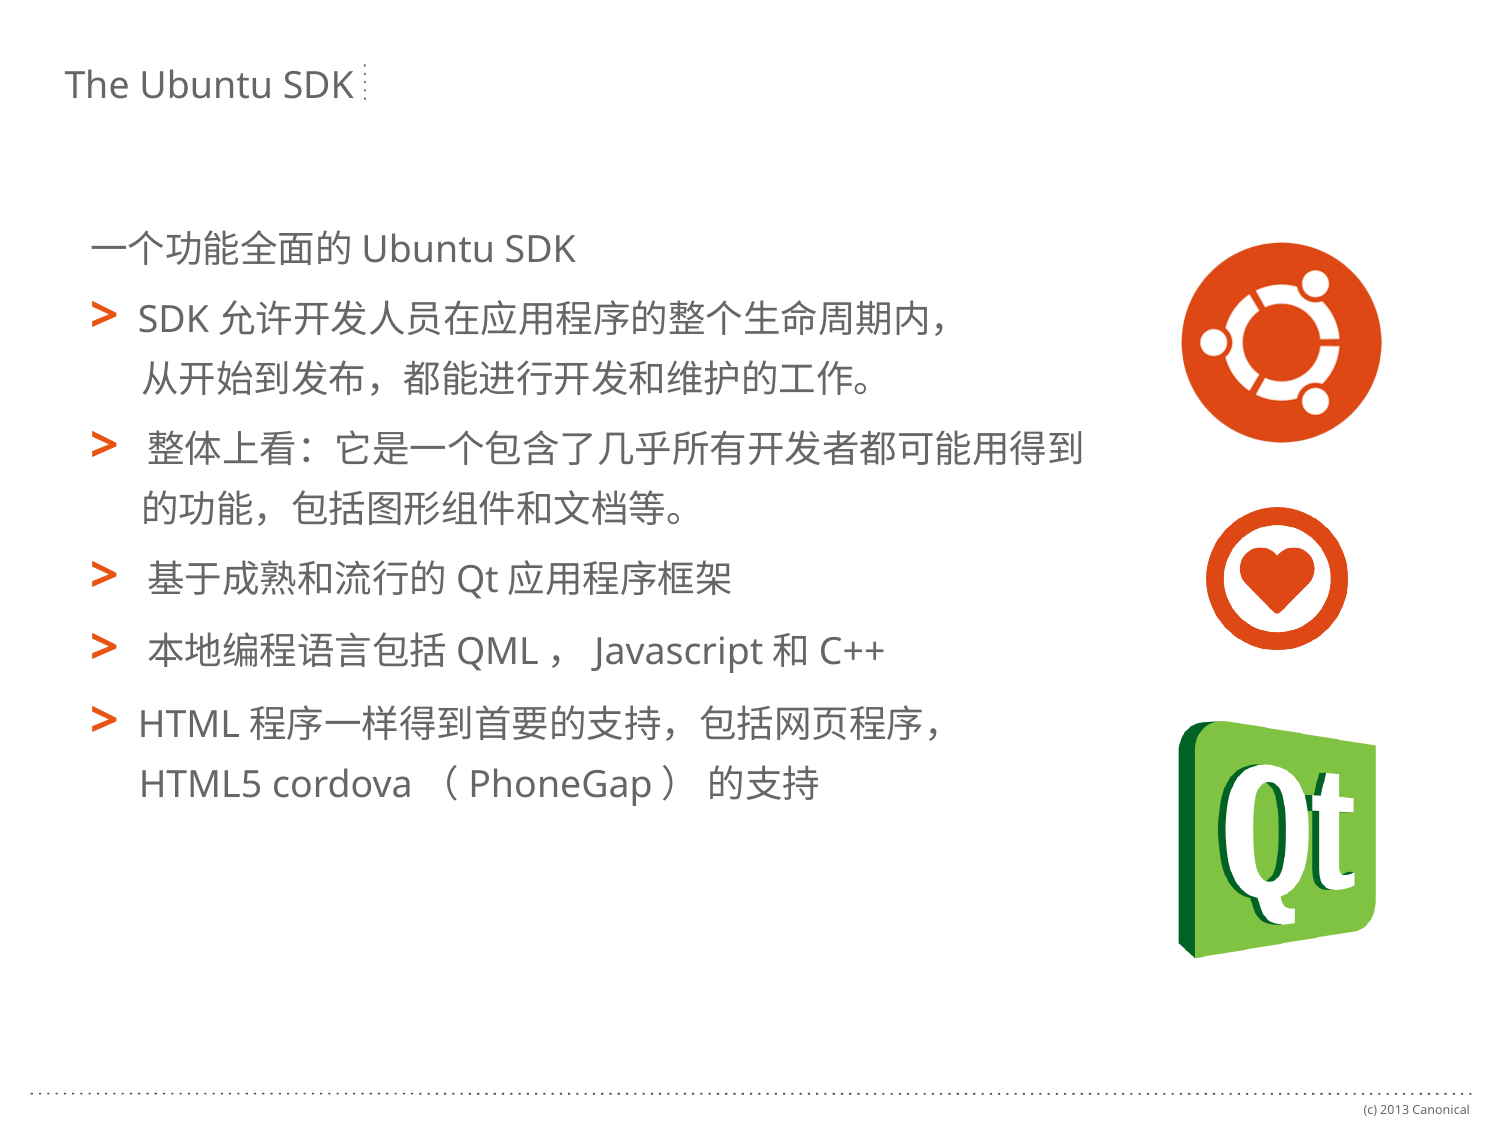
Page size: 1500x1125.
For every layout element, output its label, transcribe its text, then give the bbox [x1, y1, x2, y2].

title The Ubuntu SDK [49, 53, 503, 114]
picture [1181, 242, 1382, 443]
text_box (c) 2013 Canonical [19, 1099, 1485, 1119]
picture [1206, 507, 1348, 650]
picture [1160, 708, 1389, 969]
list 一个功能全面的Ubuntu SDK > SDK允许开发人员在应用程序的整个生命周期内， 从开始到发布，都能进行开发和维护的工作。 > 整体上看：它是一个包含了几乎所有开发者都可能用得到 的功能，包括图形组件和文档等。 > 基于成熟和流行的Qt应用程序框架 > 本地编程语言包括QML，Javascript和C++ > HTML程序一样得到首要的支持，包括网页程序， HTML5 cordova（PhoneGap） 的支持 [75, 209, 1425, 1078]
